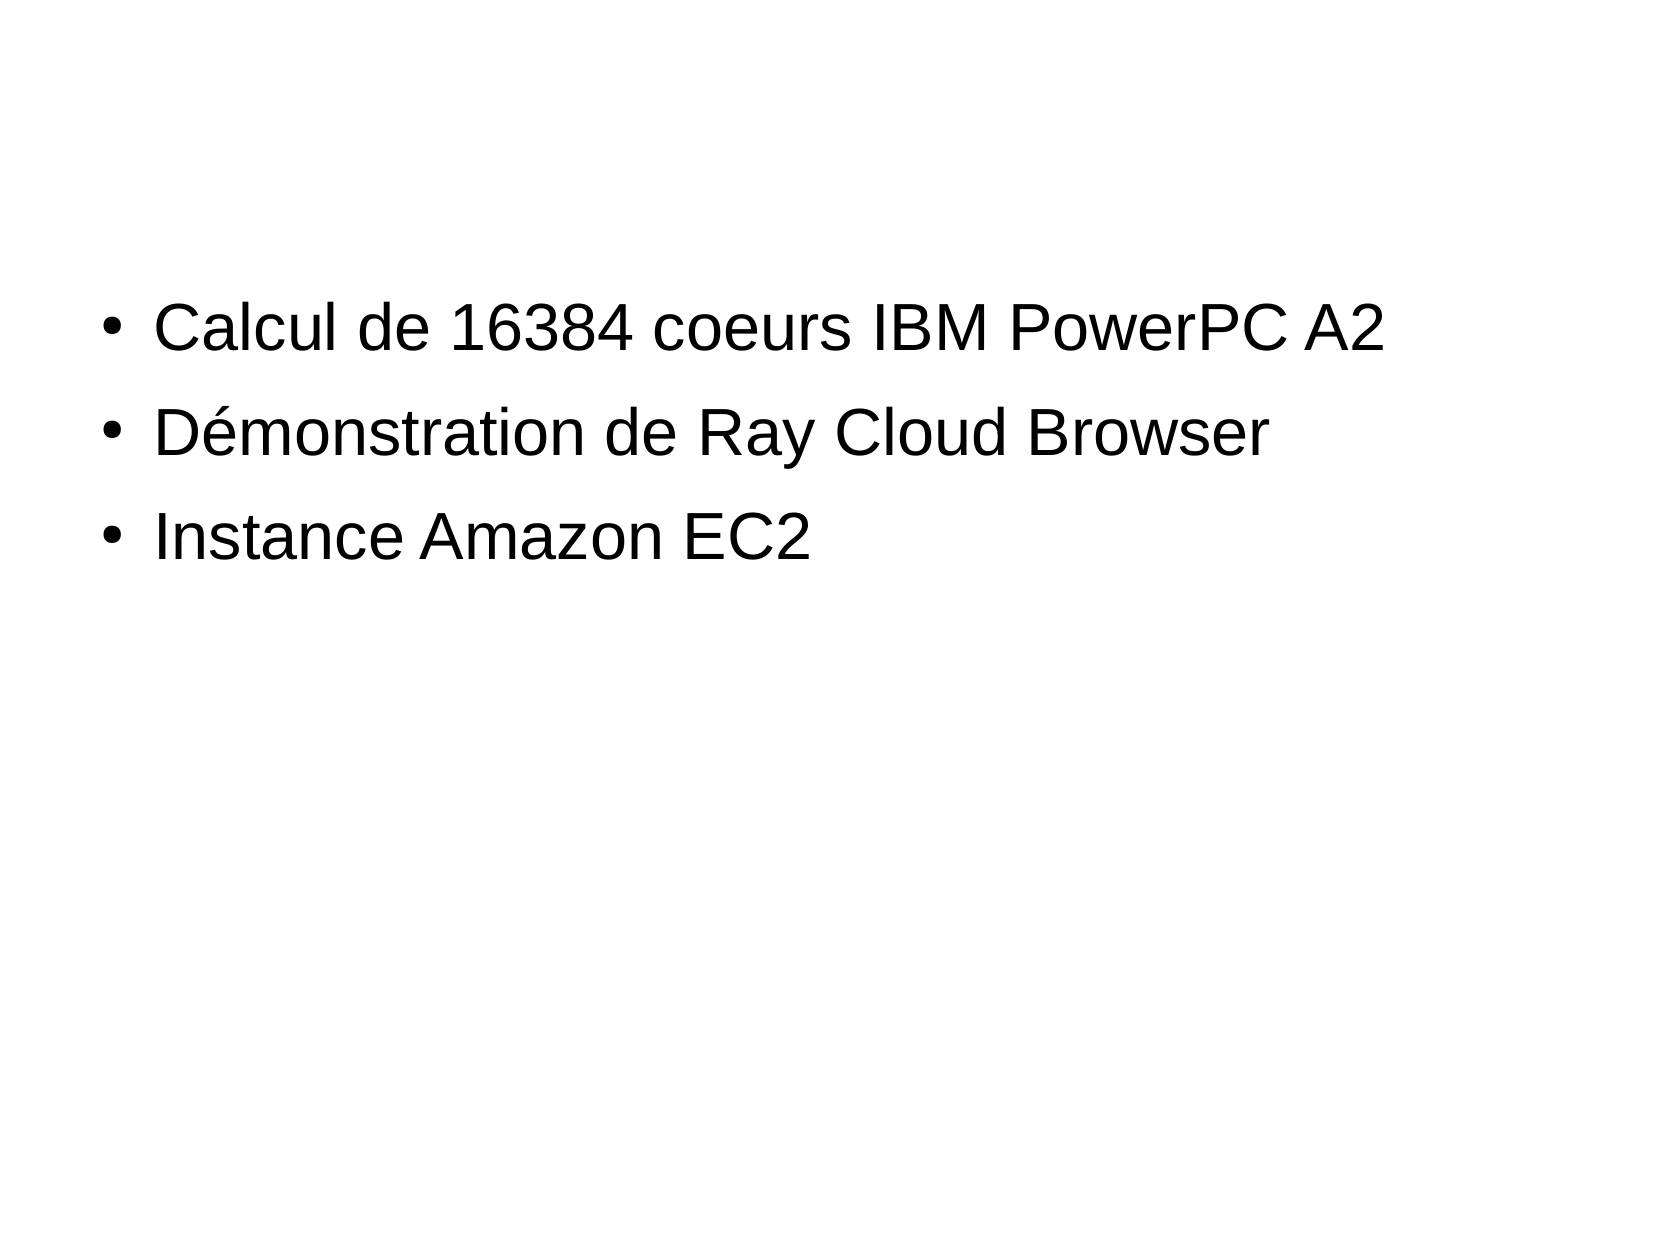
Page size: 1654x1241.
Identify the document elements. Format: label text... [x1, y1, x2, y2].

list Calcul de 16384 coeurs IBM PowerPC A2 Démonstration de Ray Cloud Browser Instance Amazon EC2 [82, 290, 1538, 1010]
